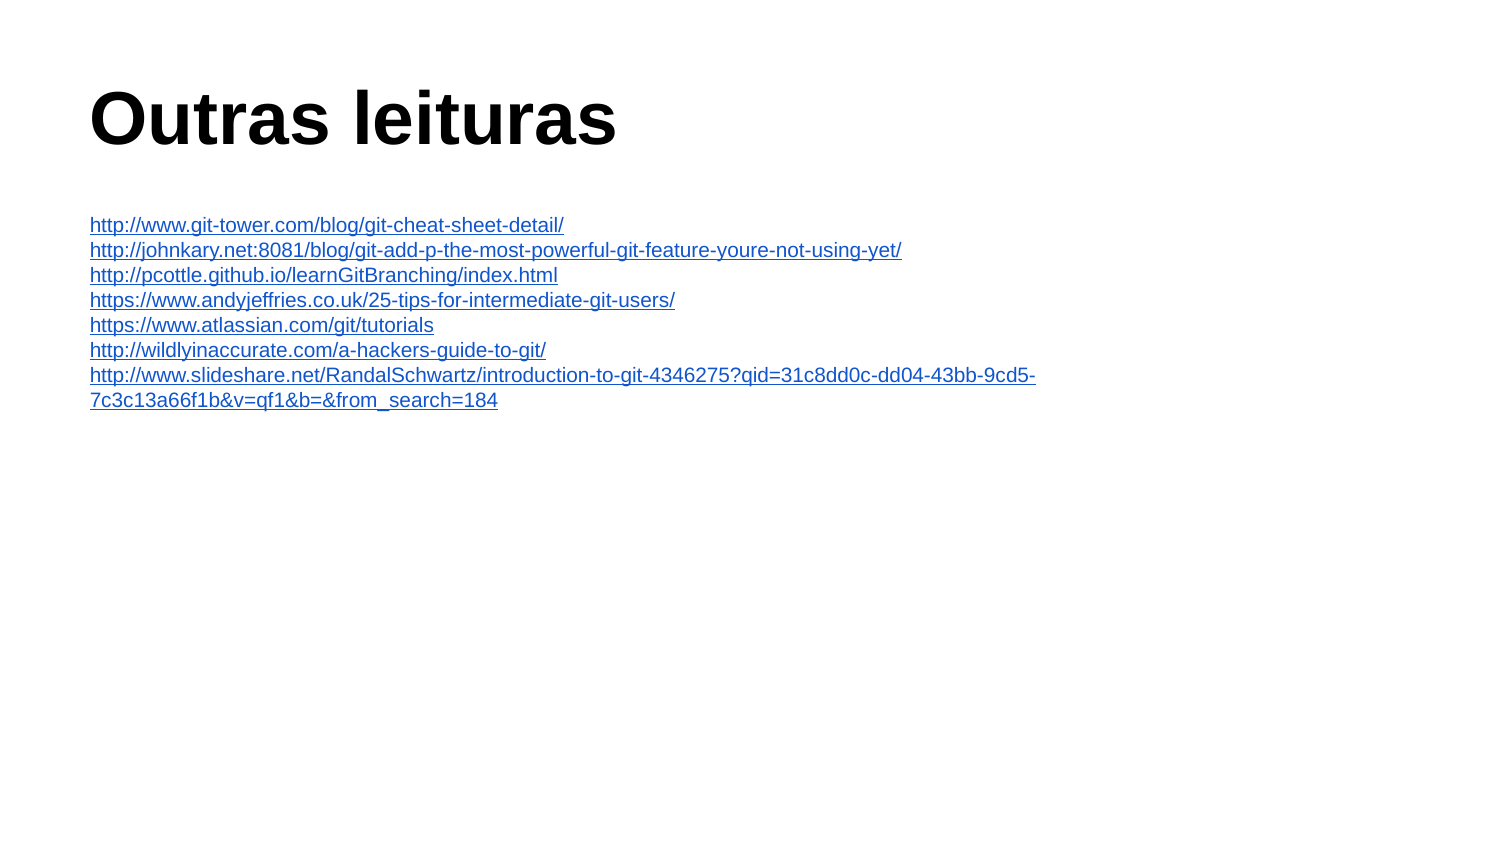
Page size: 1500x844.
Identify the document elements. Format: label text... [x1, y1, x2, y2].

text_box http://www.git-tower.com/blog/git-cheat-sheet-detail/ http://johnkary.net:8081/blog/git-add-p-the-most-powerful-git-feature-youre-not-using-yet/ http://pcottle.github.io/learnGitBranching/index.html https://www.andyjeffries.co.uk/25-tips-for-intermediate-git-users/ https://www.atlassian.com/git/tutorials http://wildlyinaccurate.com/a-hackers-guide-to-git/ http://www.slideshare.net/RandalSchwartz/introduction-to-git-4346275?qid=31c8dd0c-dd04-43bb-9cd5-7c3c13a66f1b&v=qf1&b=&from_search=184 [75, 196, 1425, 808]
text_box Outras leituras [75, 33, 1425, 175]
